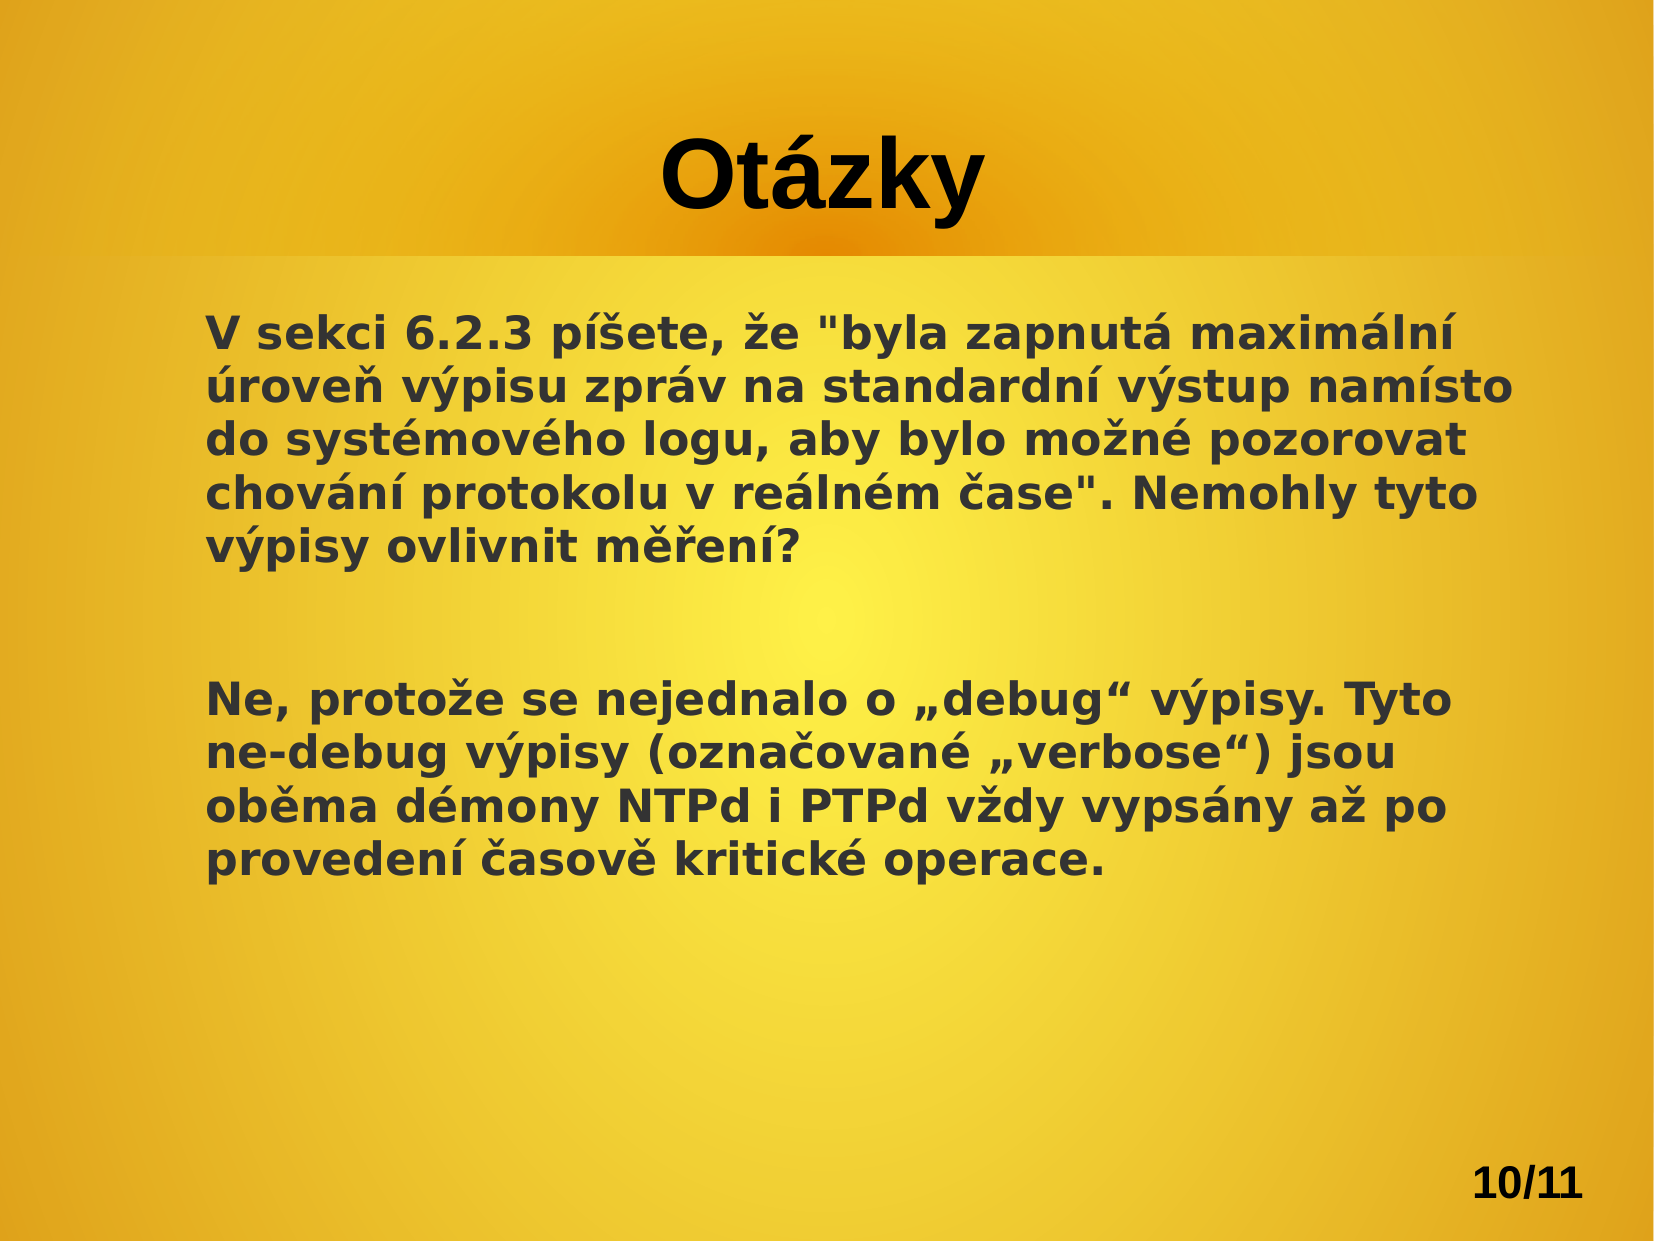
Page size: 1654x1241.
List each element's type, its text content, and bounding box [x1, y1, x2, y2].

text_box <číslo>/11 [1490, 1149, 1654, 1220]
title Otázky [78, 70, 1567, 278]
list V sekci 6.2.3 píšete, že "byla zapnutá maximální úroveň výpisu zpráv na standardní výstup namísto do systémového logu, aby bylo možné pozorovat chování protokolu v reálném čase". Nemohly tyto výpisy ovlivnit měření? [134, 306, 1519, 662]
list Ne, protože se nejednalo o „debug“ výpisy. Tyto ne-debug výpisy (označované „verbose“) jsou oběma démony NTPd i PTPd vždy vypsány až po provedení časově kritické operace. [134, 673, 1519, 1182]
